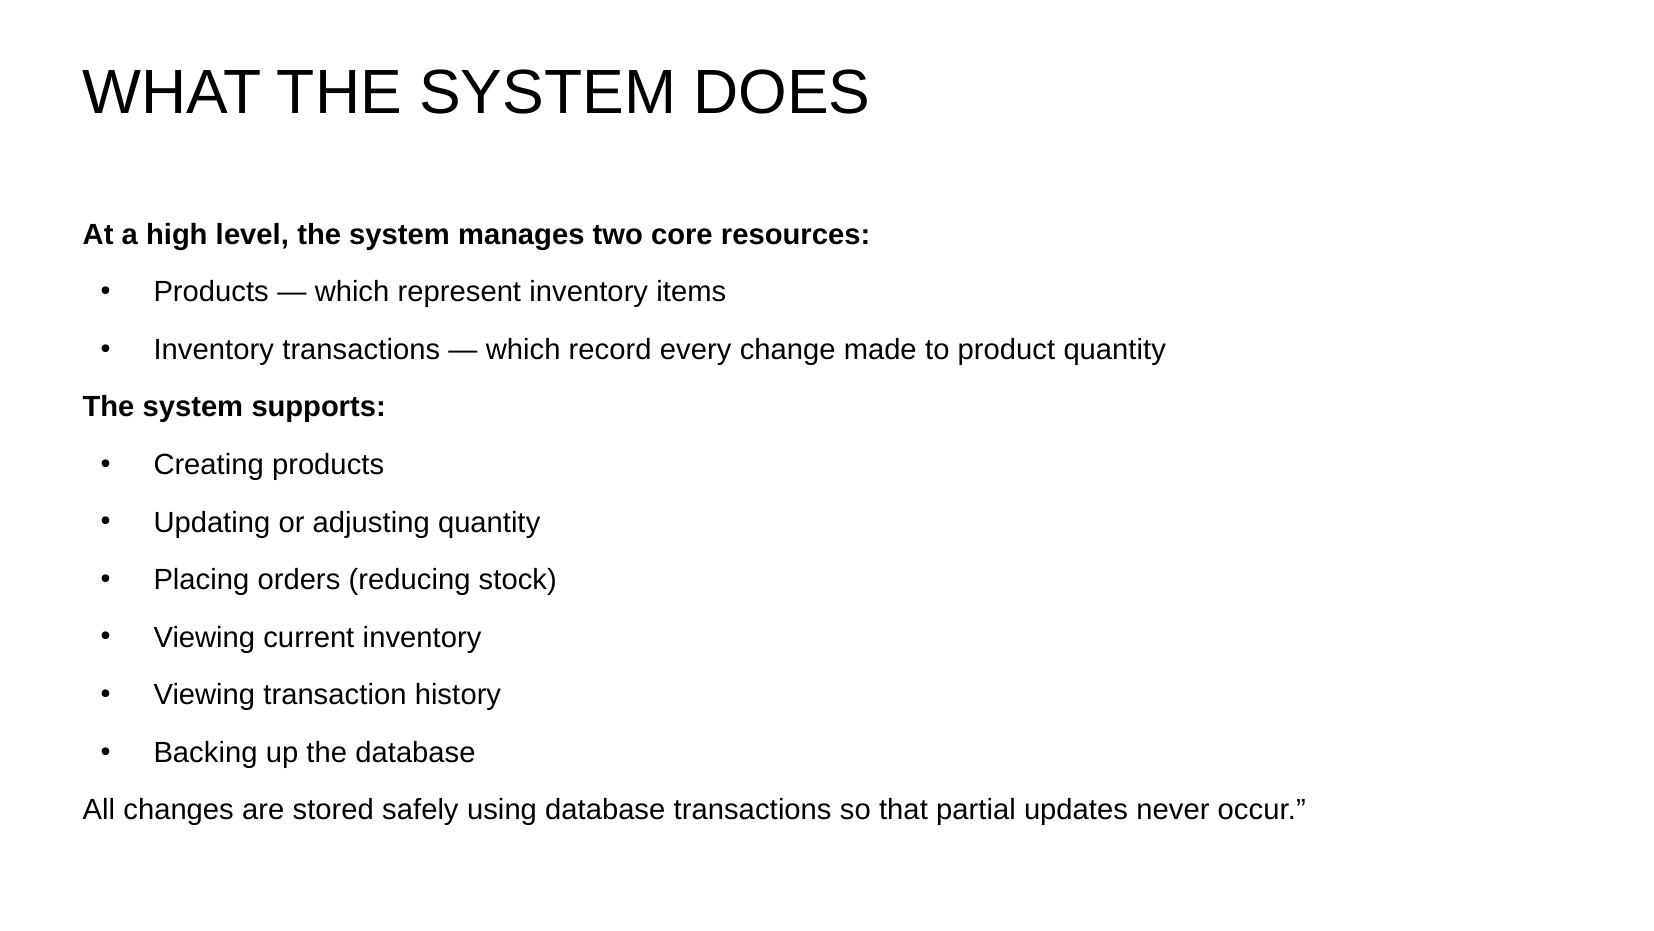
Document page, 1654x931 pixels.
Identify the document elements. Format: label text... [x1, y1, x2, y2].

title WHAT THE SYSTEM DOES [82, 37, 1571, 148]
list At a high level, the system manages two core resources: Products — which represent inventory items Inventory transactions — which record every change made to product quantity The system supports: Creating products Updating or adjusting quantity Placing orders (reducing stock) Viewing current inventory Viewing transaction history Backing up the database All changes are stored safely using database transactions so that partial updates never occur.” [82, 217, 1565, 857]
